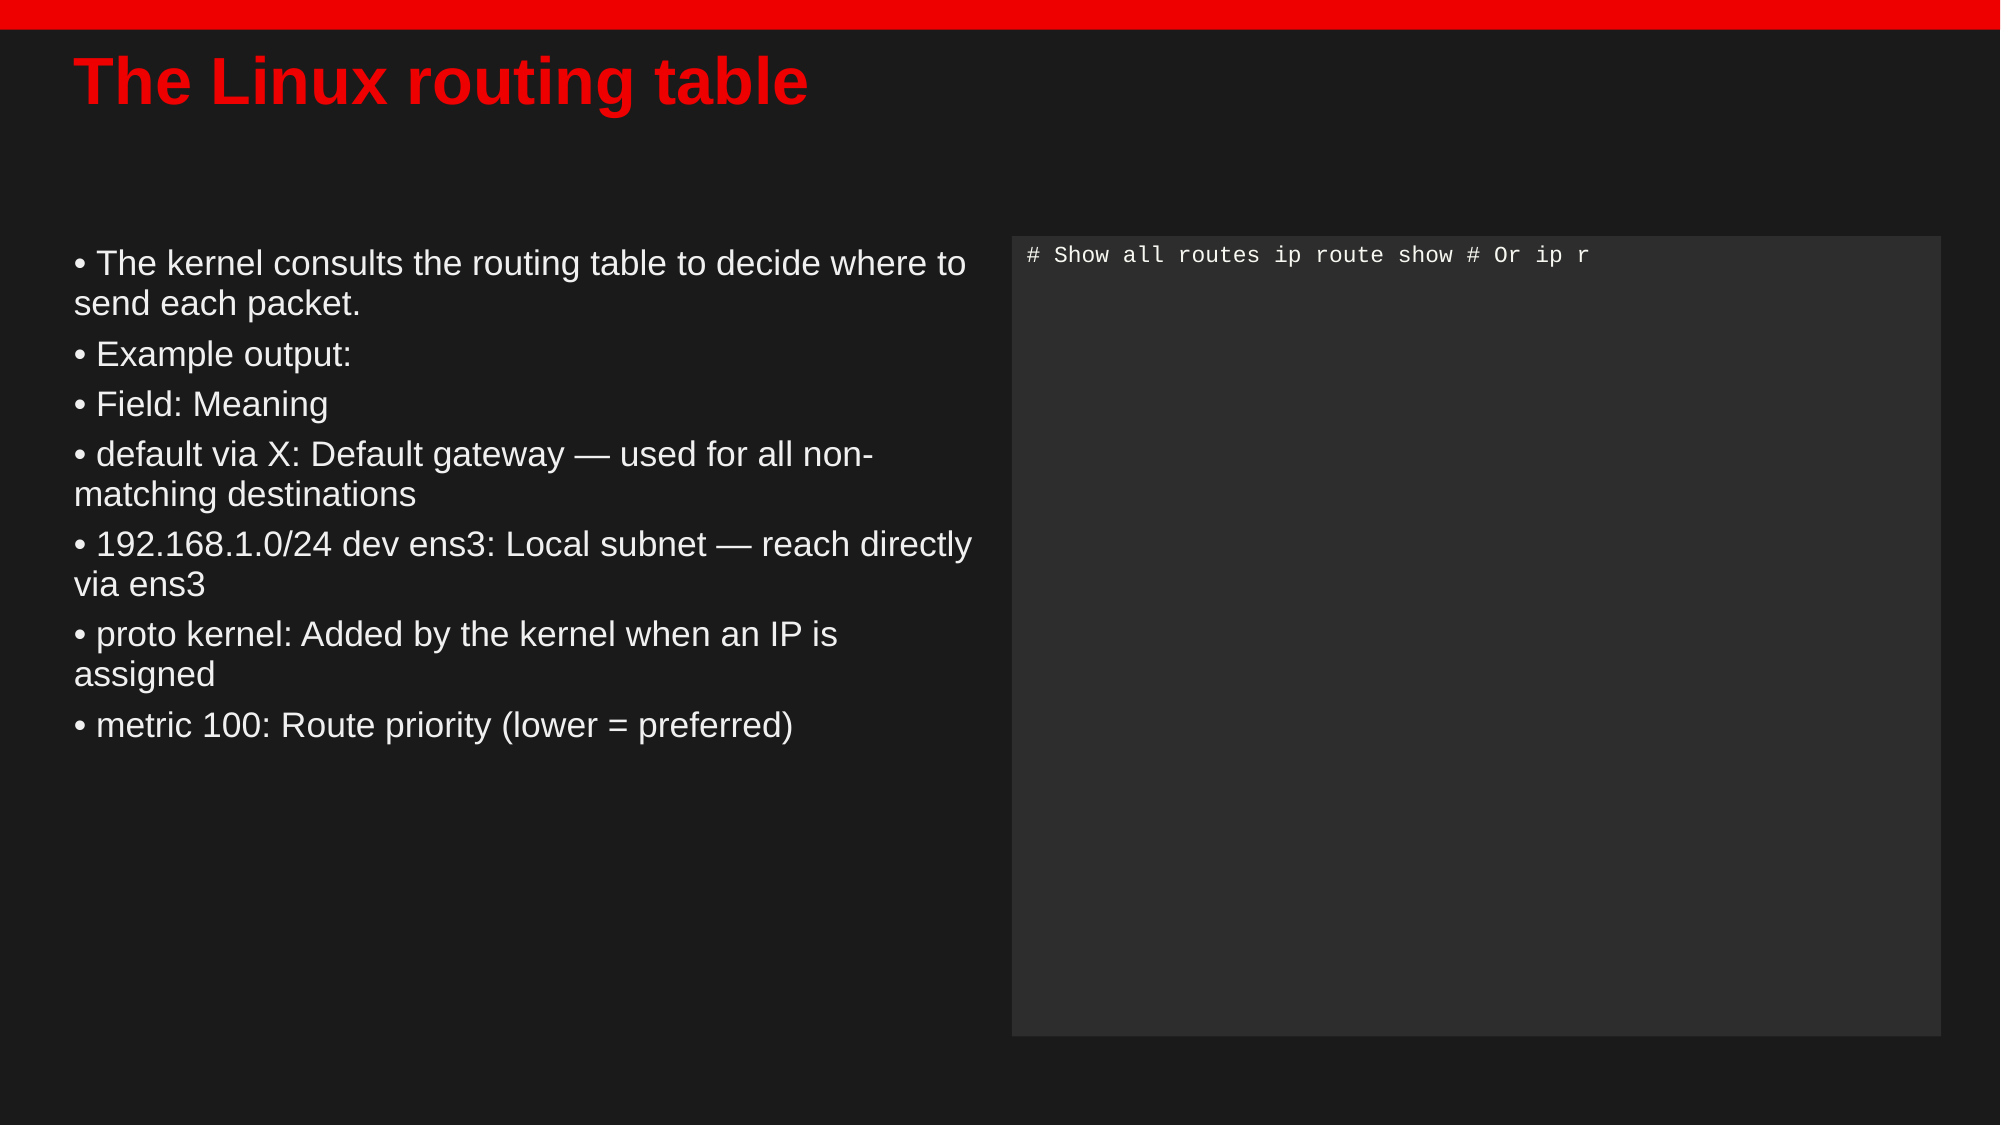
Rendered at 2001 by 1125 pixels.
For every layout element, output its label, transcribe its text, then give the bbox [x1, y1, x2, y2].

text_box • The kernel consults the routing table to decide where to send each packet. • Example output: • Field: Meaning • default via X: Default gateway — used for all non-matching destinations • 192.168.1.0/24 dev ens3: Local subnet — reach directly via ens3 • proto kernel: Added by the kernel when an IP is assigned • metric 100: Route priority (lower = preferred) [59, 236, 989, 1037]
text_box # Show all routes ip route show # Or ip r [1011, 236, 1942, 1037]
text_box [0, 0, 2001, 30]
text_box The Linux routing table [59, 36, 1942, 208]
